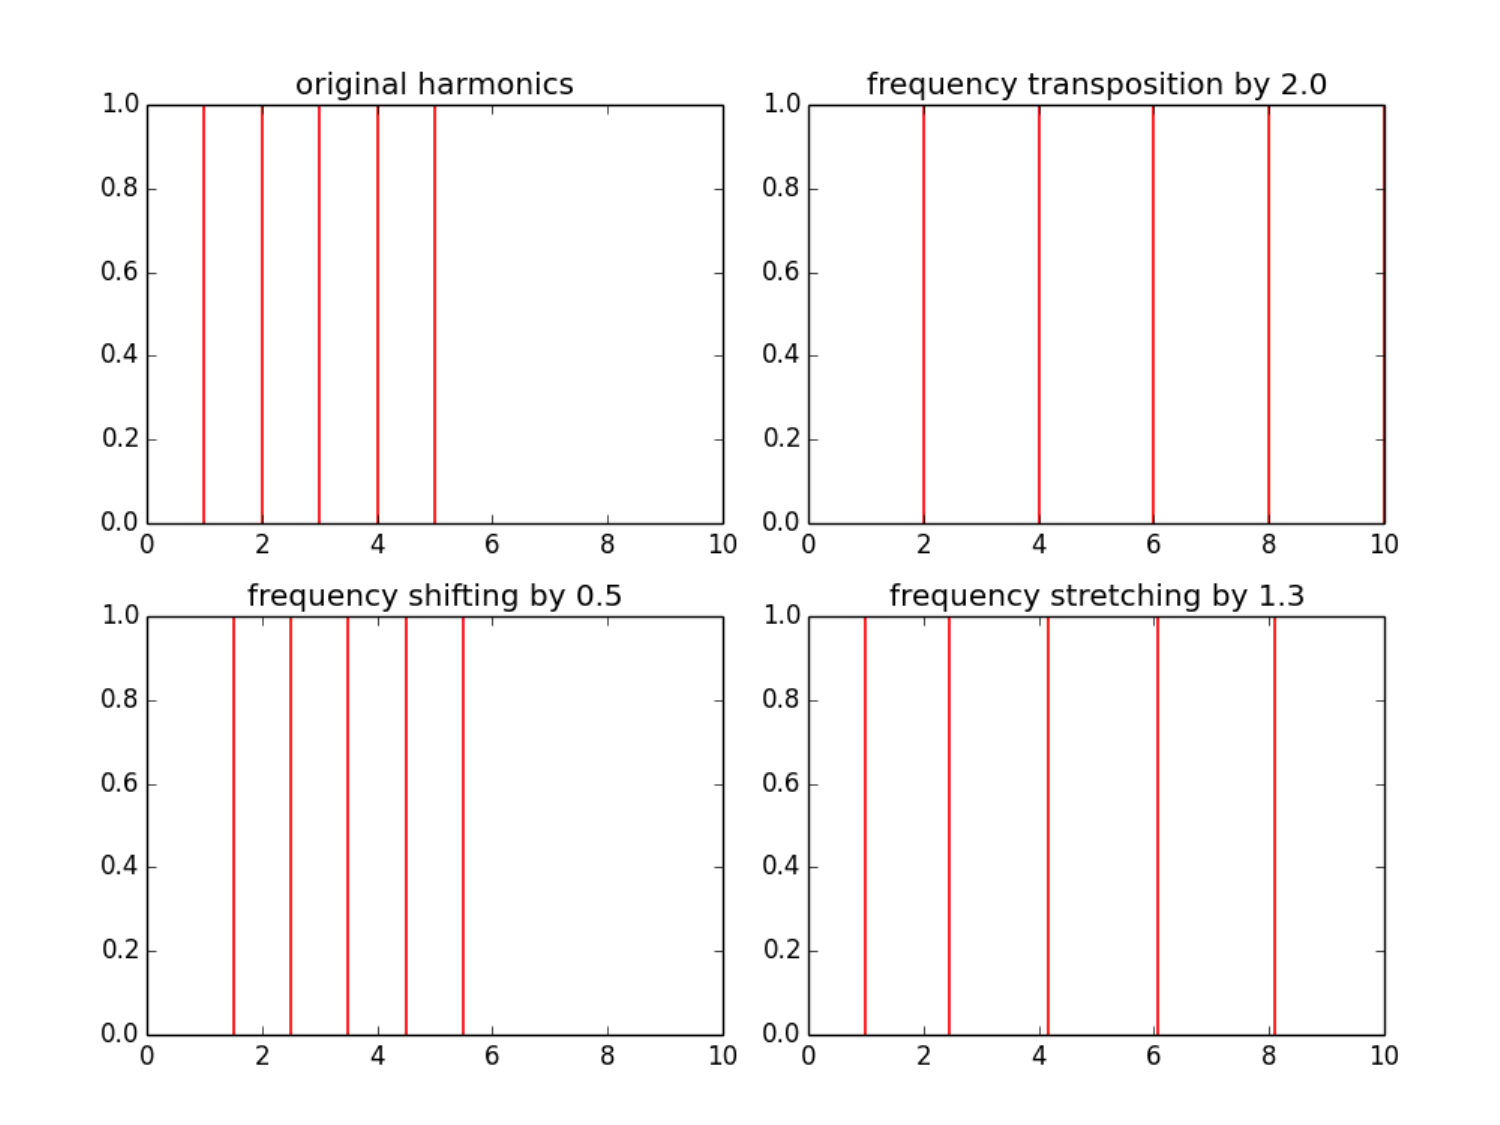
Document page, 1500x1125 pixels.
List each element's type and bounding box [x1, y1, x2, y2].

picture [75, 45, 1425, 1096]
